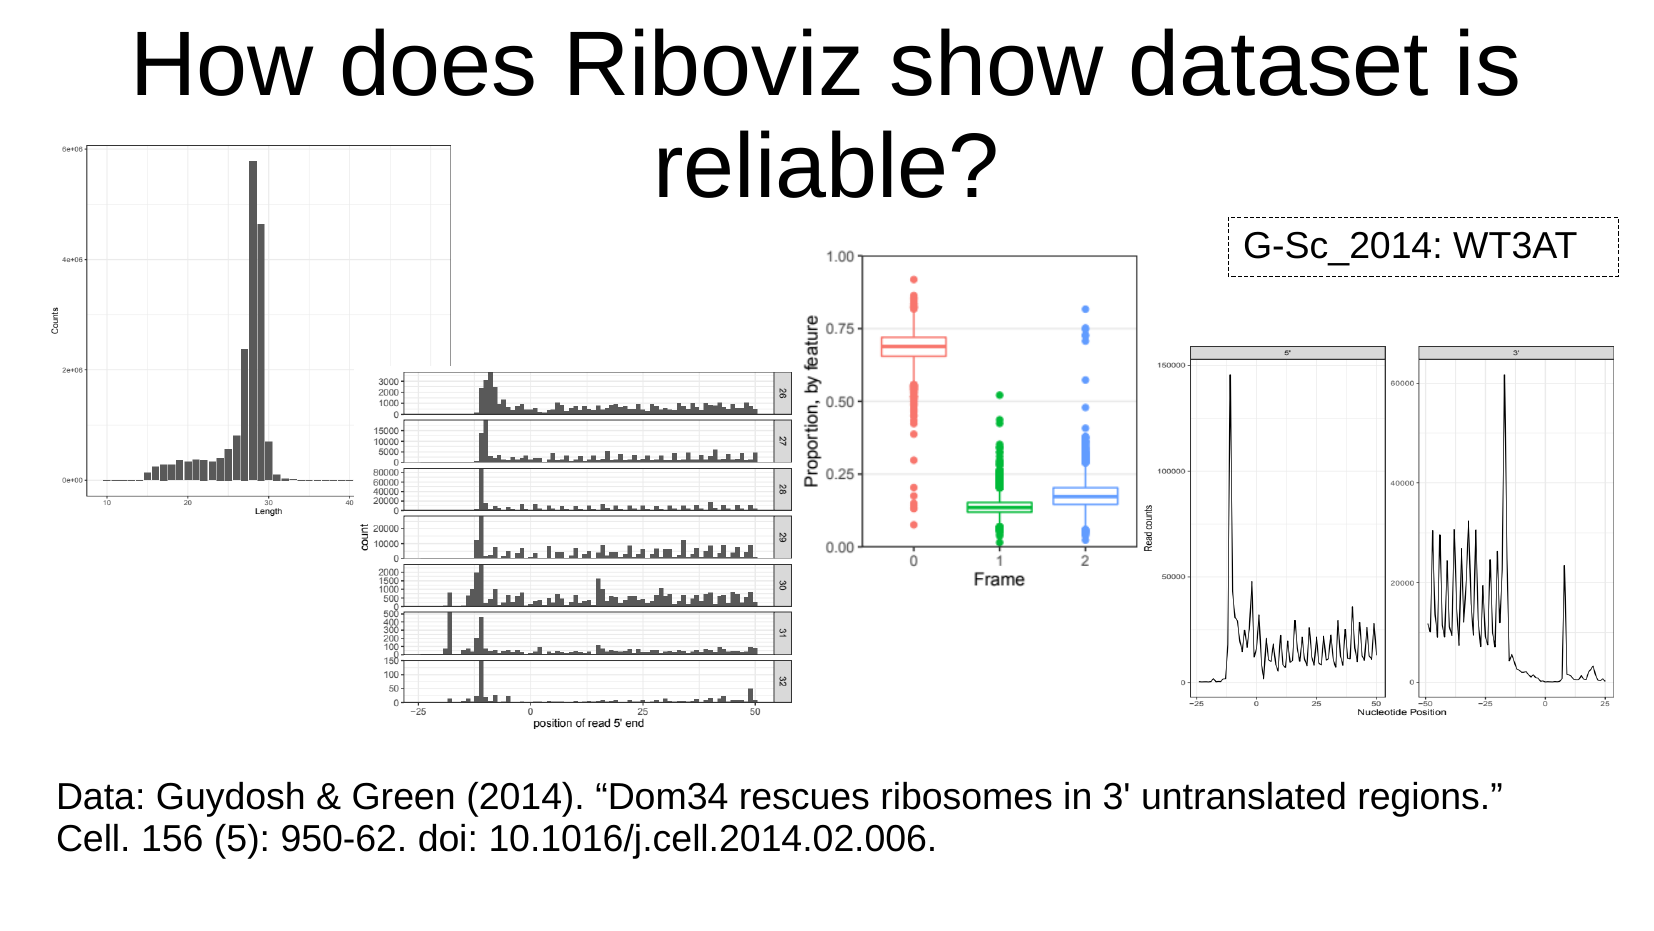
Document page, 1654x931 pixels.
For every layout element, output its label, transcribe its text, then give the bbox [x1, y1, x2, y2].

text_box Data: Guydosh & Green (2014). “Dom34 rescues ribosomes in 3' untranslated regions.” Cell. 156 (5): 950-62. doi: 10.1016/j.cell.2014.02.006. [41, 767, 1536, 867]
title How does Riboviz show dataset is reliable? [82, 12, 1571, 218]
picture [47, 141, 1619, 735]
text_box G-Sc_2014: WT3AT [1228, 217, 1619, 277]
